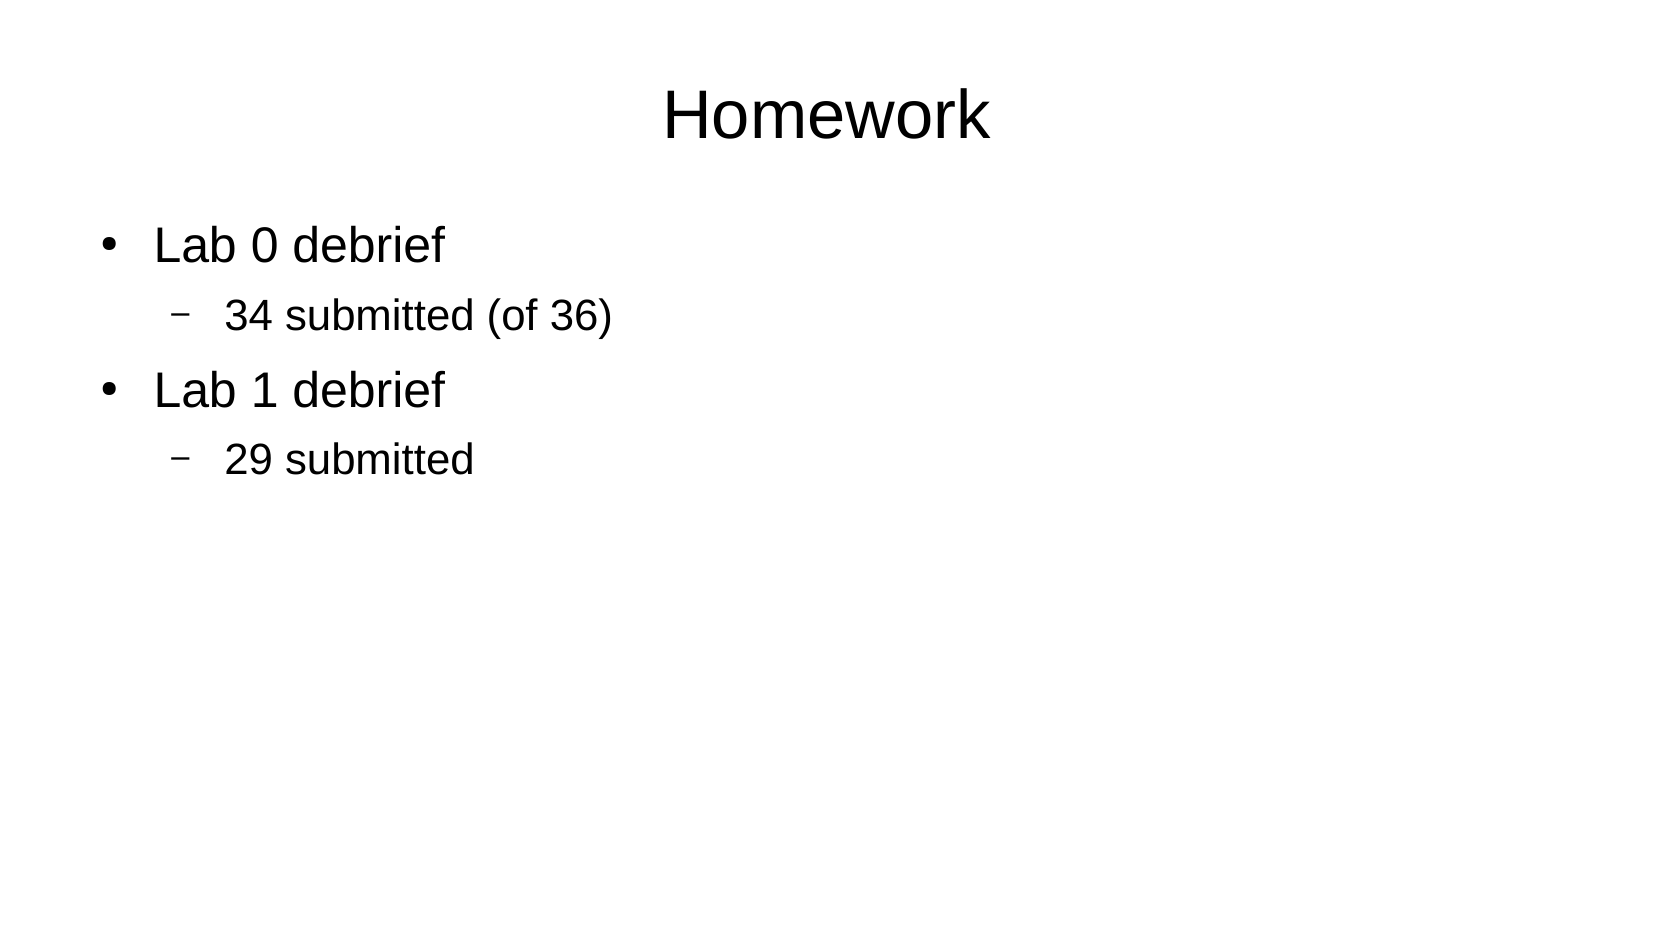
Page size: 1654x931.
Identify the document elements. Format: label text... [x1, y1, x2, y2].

list Lab 0 debrief 34 submitted (of 36) Lab 1 debrief 29 submitted [82, 217, 1571, 758]
title Homework [82, 37, 1571, 193]
